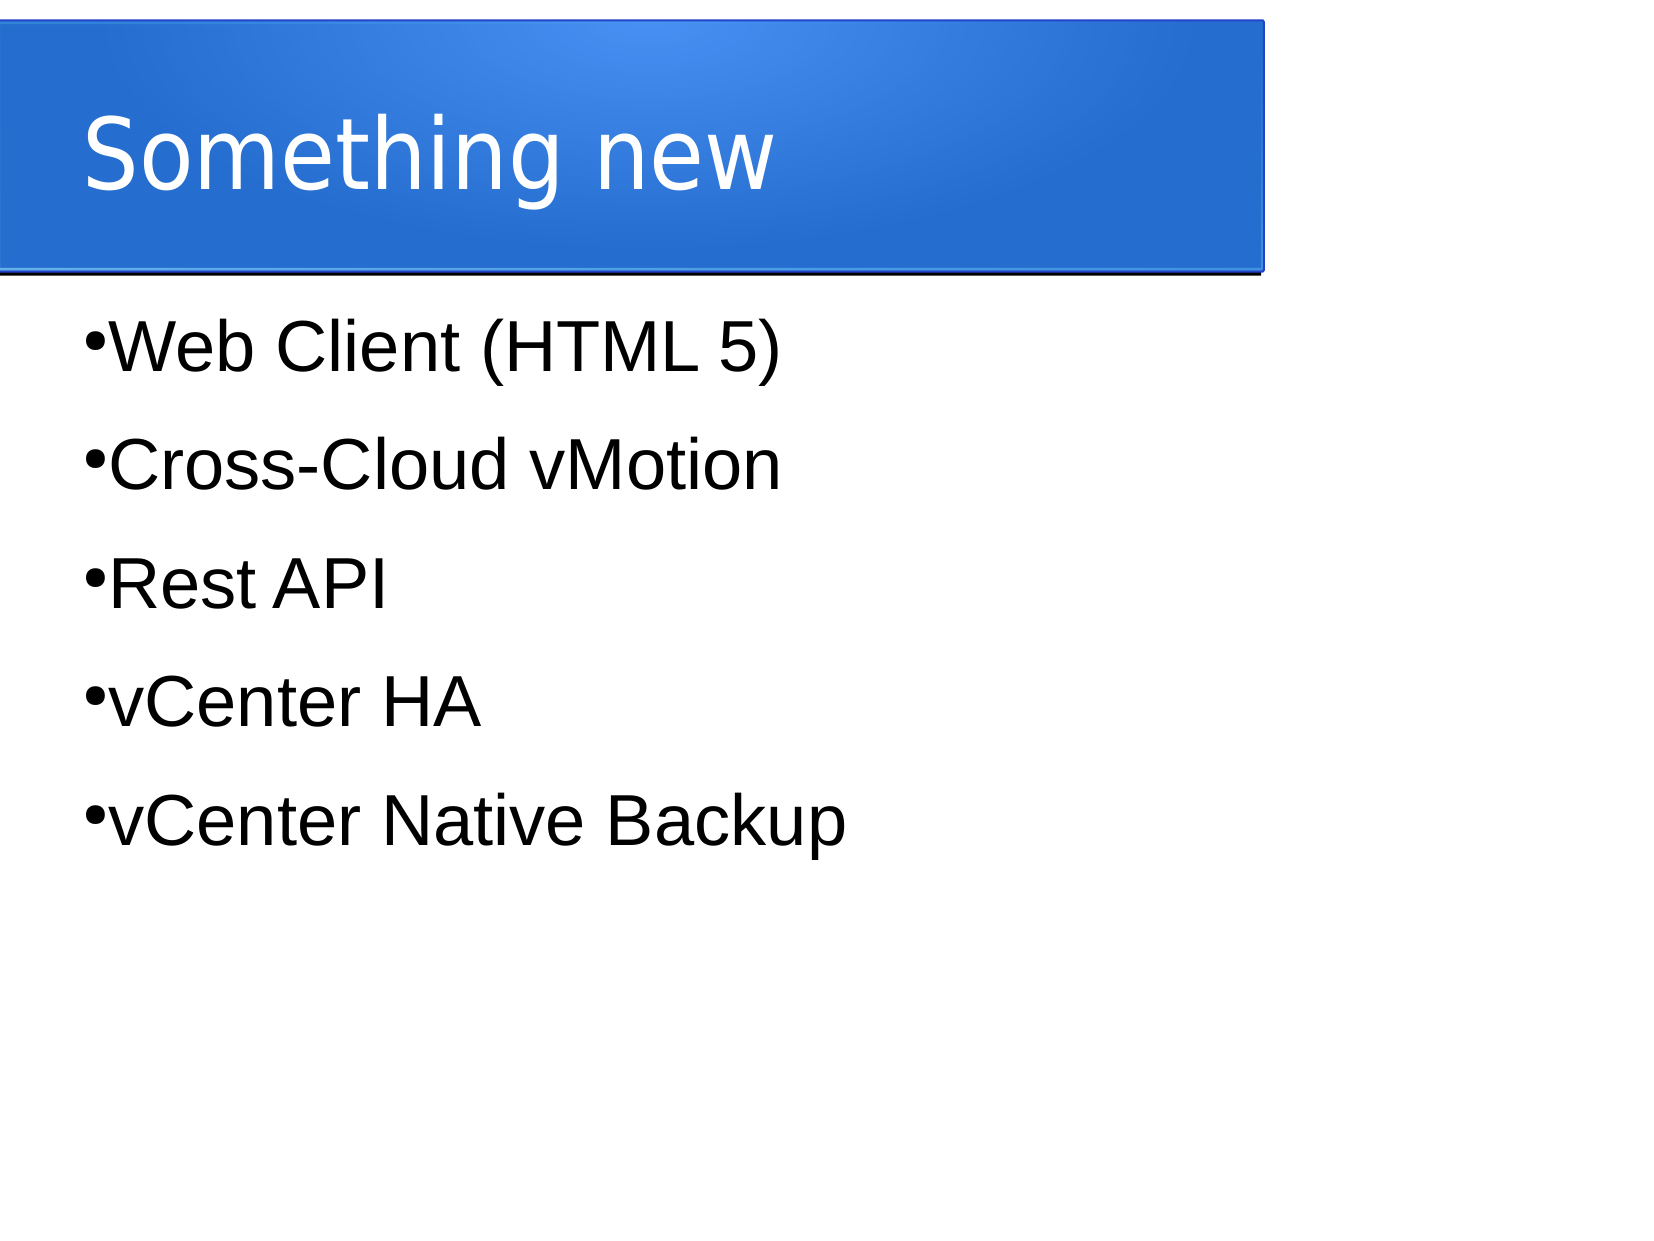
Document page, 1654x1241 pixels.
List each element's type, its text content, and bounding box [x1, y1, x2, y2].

list Web Client (HTML 5) Cross-Cloud vMotion Rest API vCenter HA vCenter Native Backup [82, 299, 1571, 1019]
title Something new [82, 33, 1235, 266]
